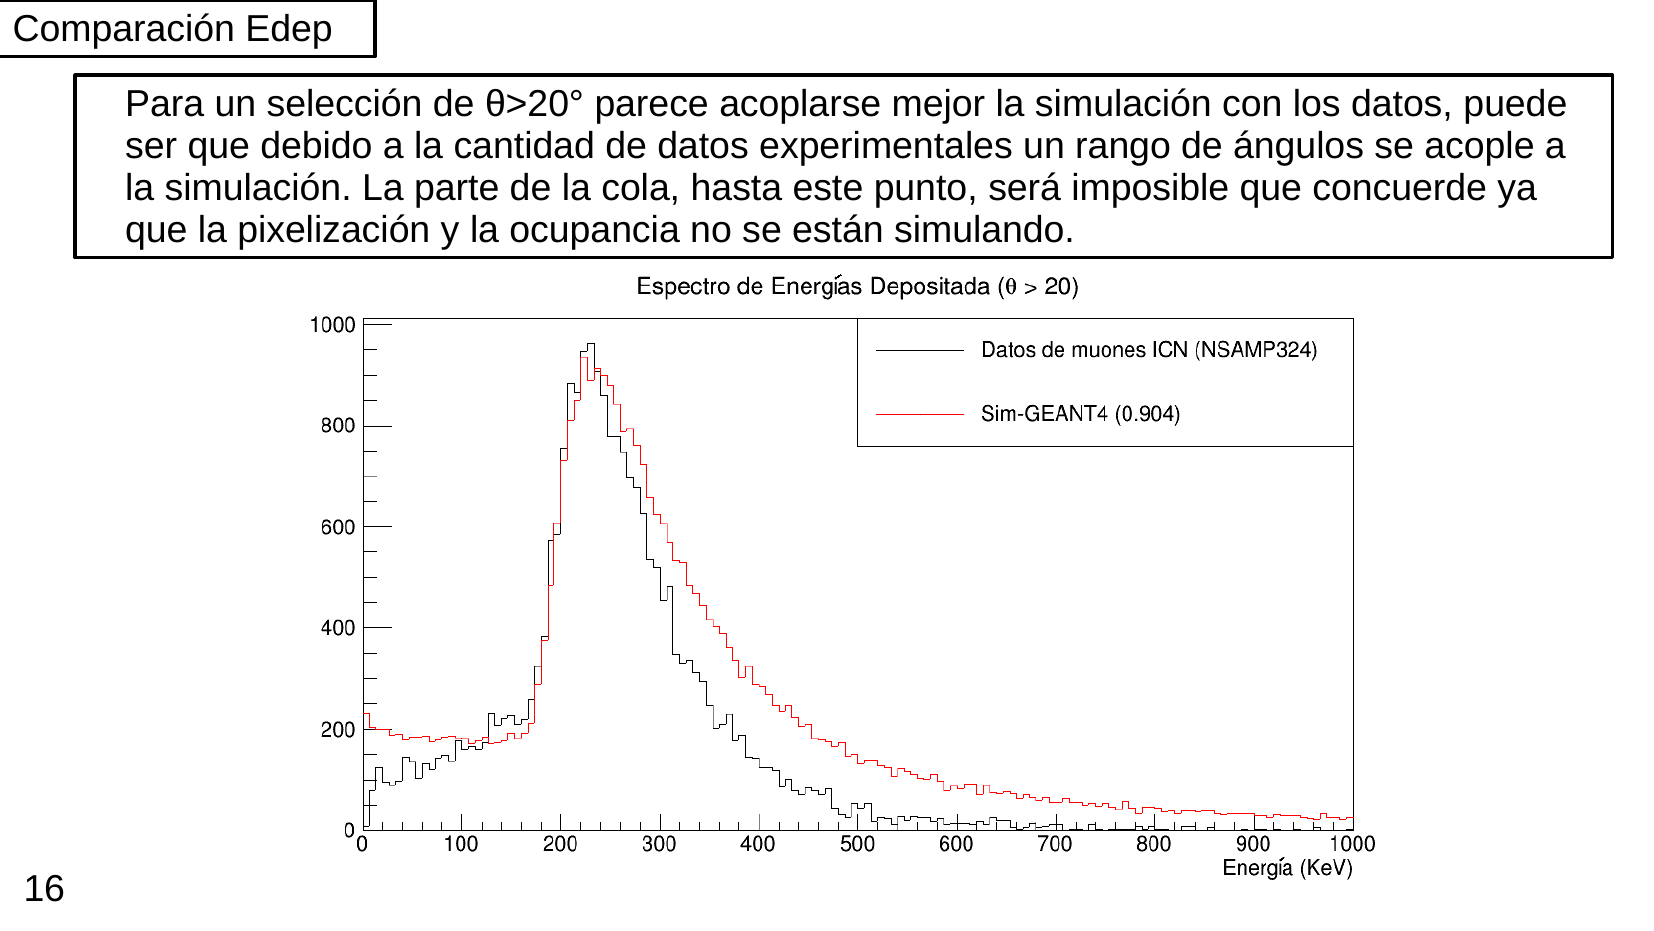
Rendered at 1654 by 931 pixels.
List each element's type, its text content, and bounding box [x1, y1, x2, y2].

text_box Para un selección de θ>20° parece acoplarse mejor la simulación con los datos, puede ser que debido a la cantidad de datos experimentales un rango de ángulos se acople a la simulación. La parte de la cola, hasta este punto, será imposible que concuerde ya que la pixelización y la ocupancia no se están simulando. [75, 75, 1613, 258]
text_box <number> [8, 860, 638, 931]
text_box Comparación Edep [0, 0, 376, 57]
picture [300, 262, 1380, 881]
